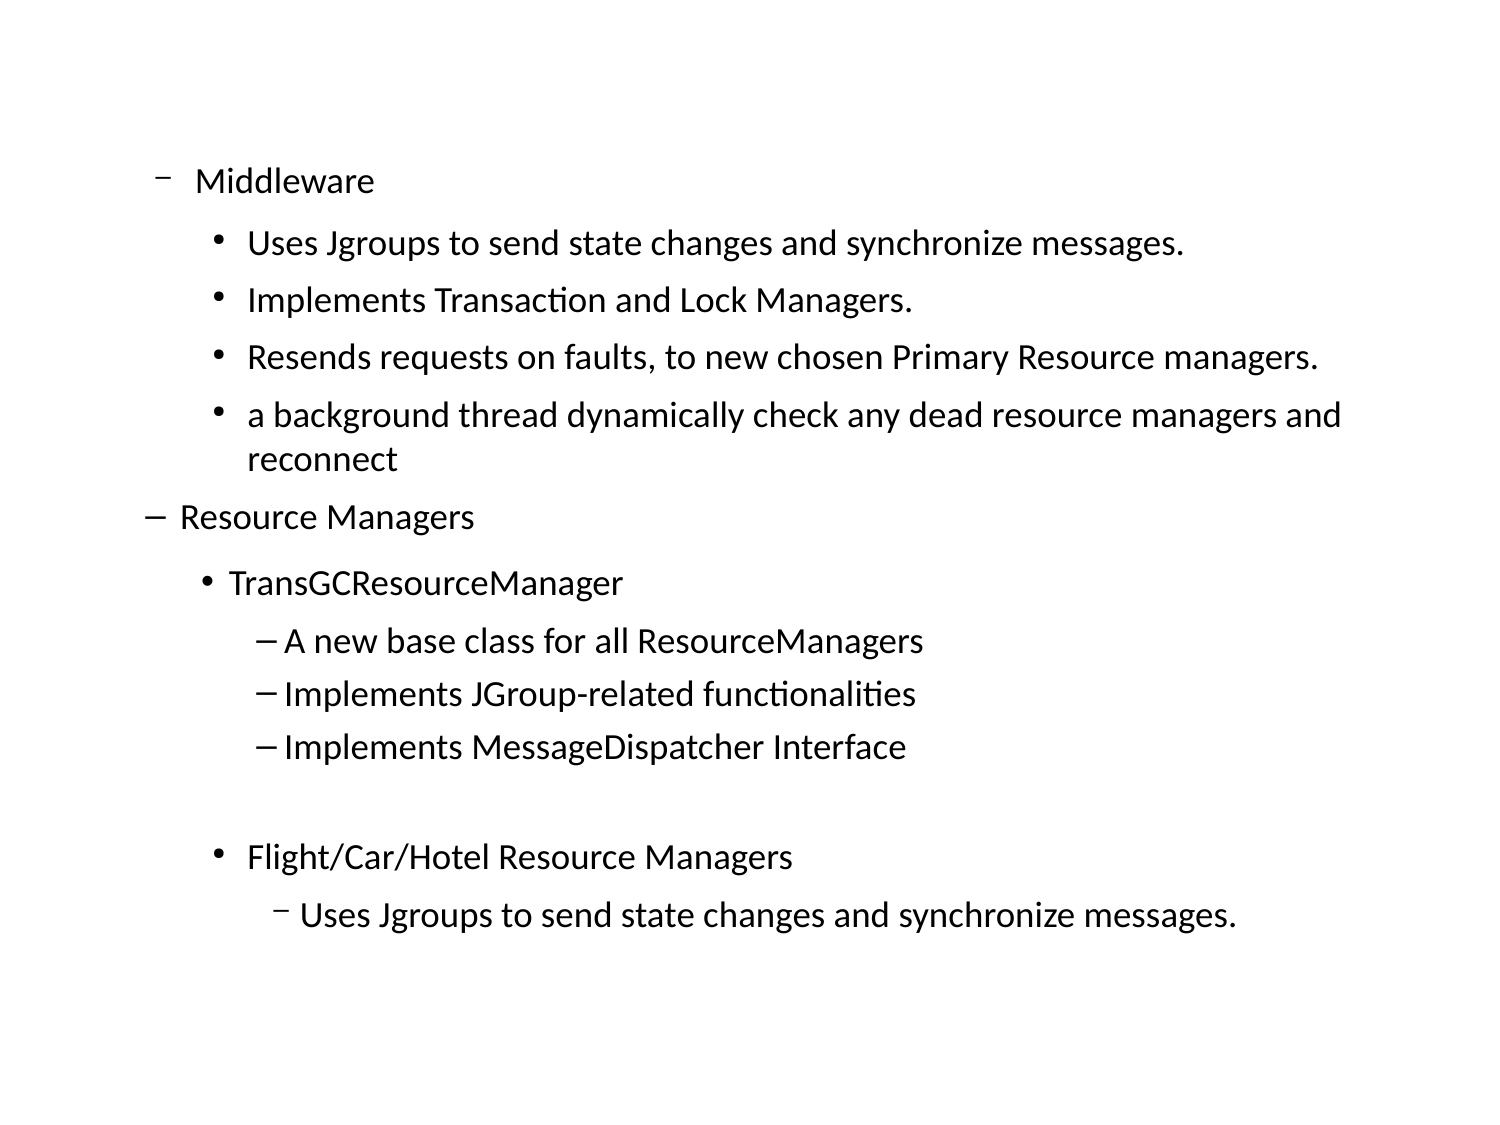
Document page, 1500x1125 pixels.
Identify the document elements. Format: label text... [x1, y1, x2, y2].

list Middleware Uses Jgroups to send state changes and synchronize messages. Implements Transaction and Lock Managers. Resends requests on faults, to new chosen Primary Resource managers. a background thread dynamically check any dead resource managers and reconnect Resource Managers TransGCResourceManager A new base class for all ResourceManagers Implements JGroup-related functionalities Implements MessageDispatcher Interface Flight/Car/Hotel Resource Managers Uses Jgroups to send state changes and synchronize messages. [75, 82, 1425, 1005]
